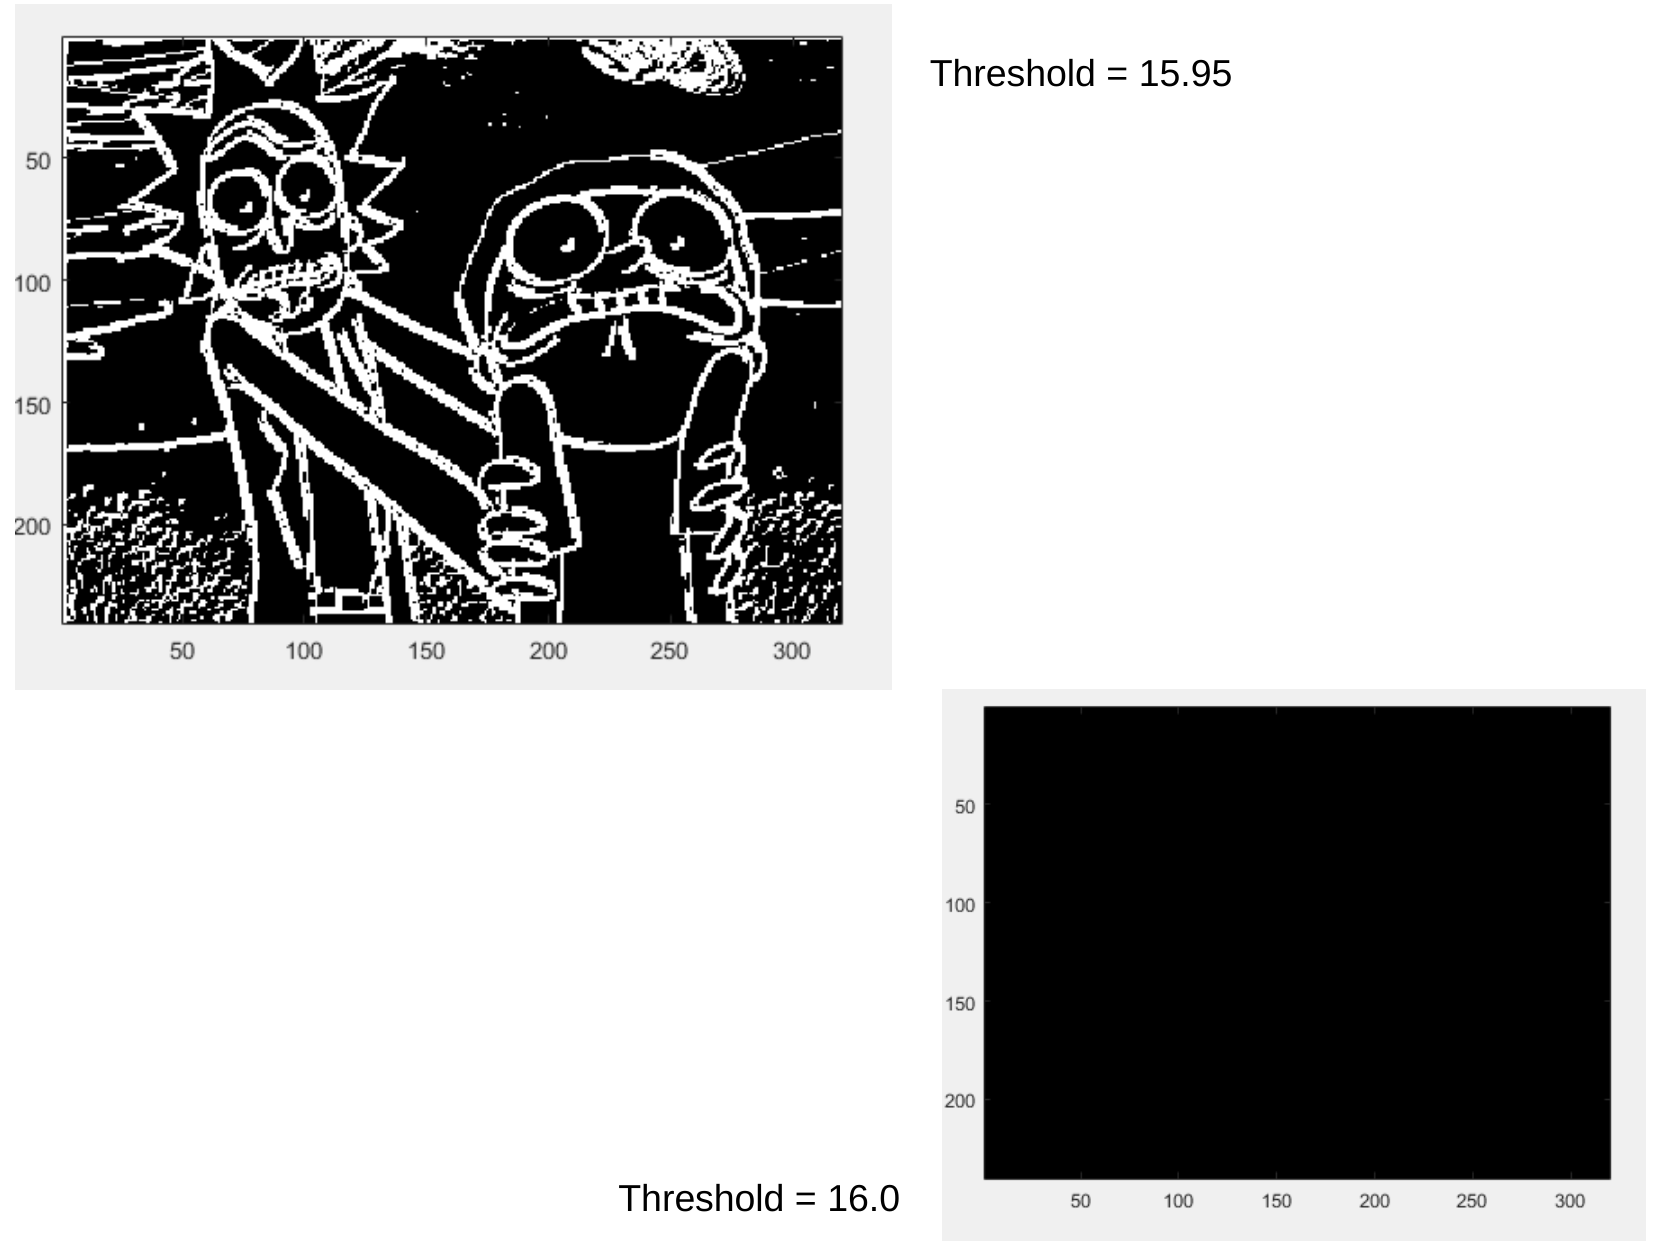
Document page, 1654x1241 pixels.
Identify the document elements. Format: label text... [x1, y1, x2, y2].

text_box Threshold = 15.95 [915, 45, 1351, 102]
text_box Threshold = 16.0 [480, 1170, 916, 1227]
picture [15, 4, 892, 691]
picture [942, 689, 1646, 1241]
